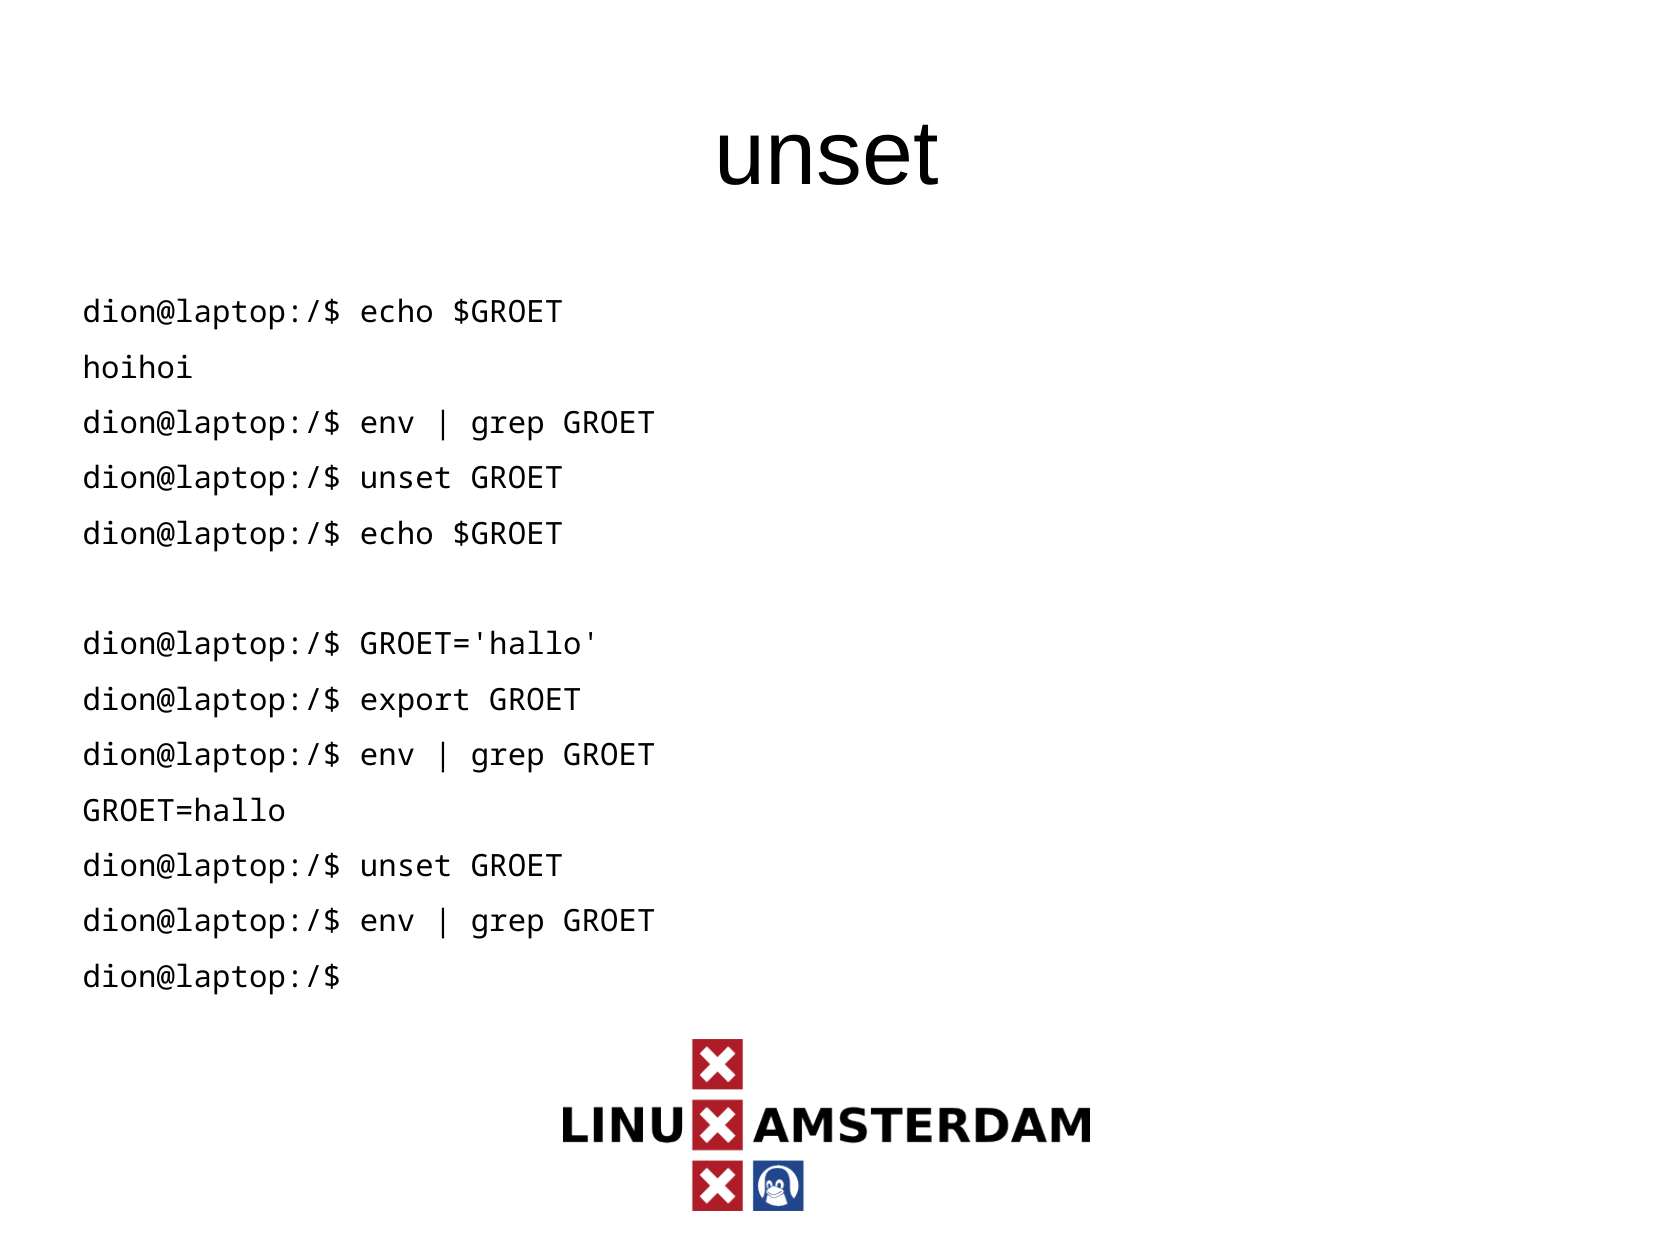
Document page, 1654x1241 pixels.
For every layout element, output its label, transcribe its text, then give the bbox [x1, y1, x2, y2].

list dion@laptop:/$ echo $GROET hoihoi dion@laptop:/$ env | grep GROET dion@laptop:/$ unset GROET dion@laptop:/$ echo $GROET dion@laptop:/$ GROET='hallo' dion@laptop:/$ export GROET dion@laptop:/$ env | grep GROET GROET=hallo dion@laptop:/$ unset GROET dion@laptop:/$ env | grep GROET dion@laptop:/$ [82, 290, 1571, 1010]
picture [563, 1039, 1090, 1211]
title unset [82, 49, 1571, 257]
